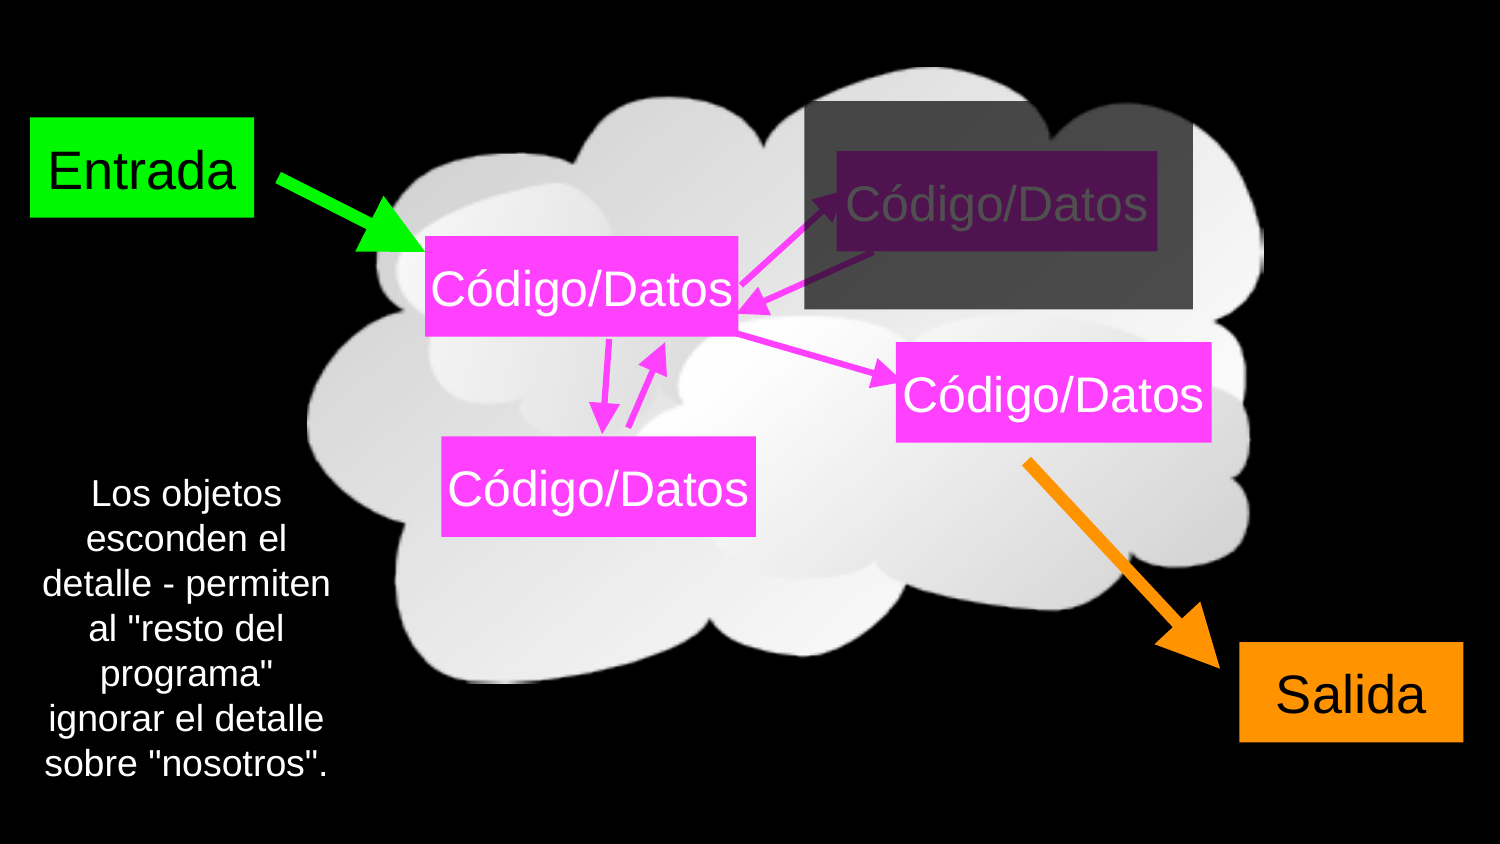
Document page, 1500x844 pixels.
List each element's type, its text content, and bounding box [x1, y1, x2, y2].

text_box Código/Datos [895, 342, 1212, 443]
text_box Entrada [30, 117, 255, 218]
picture [739, 233, 804, 308]
text_box Código/Datos [441, 436, 756, 537]
picture [307, 67, 1264, 684]
text_box Los objetos esconden el detalle - permiten al "resto del programa" ignorar el detalle sobre "nosotros". [38, 546, 335, 708]
text_box Salida [1239, 642, 1464, 743]
text_box [804, 101, 1193, 310]
text_box Código/Datos [425, 236, 739, 337]
